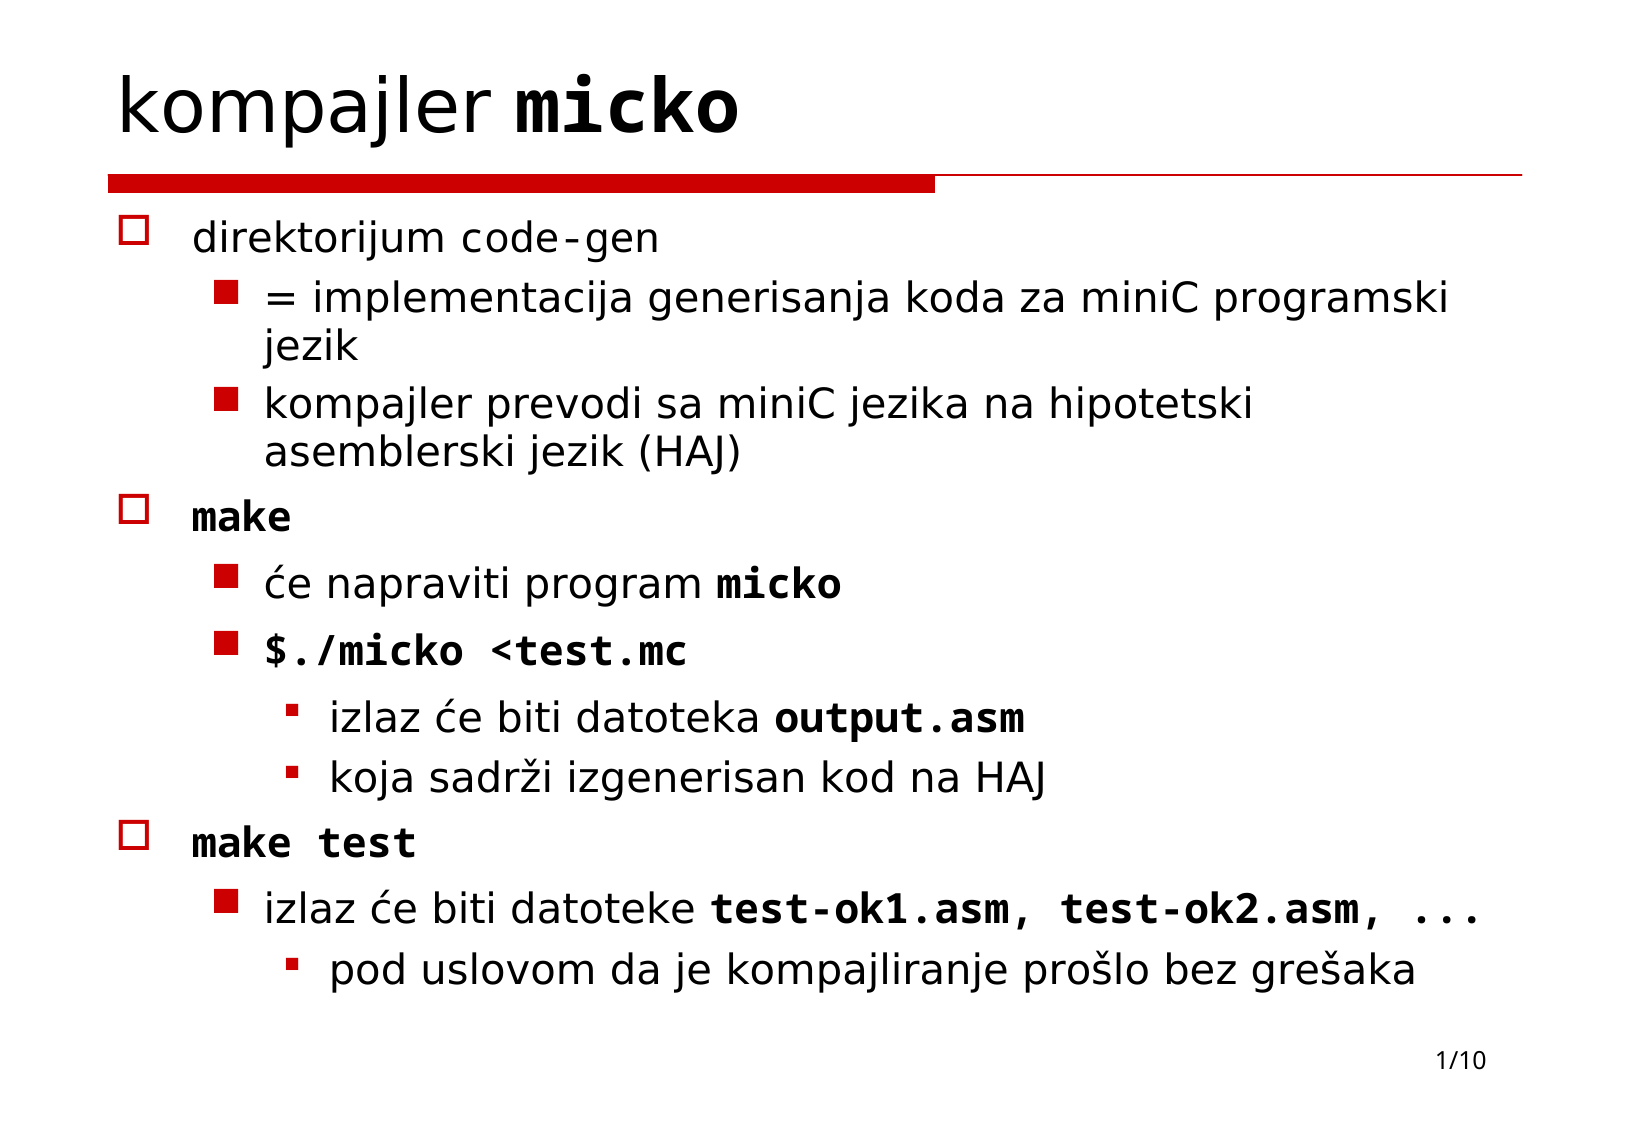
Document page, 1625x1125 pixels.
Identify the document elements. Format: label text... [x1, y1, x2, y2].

list direktorijum code-gen = implementacija generisanja koda za miniC programski jezik kompajler prevodi sa miniC jezika na hipotetski asemblerski jezik (HAJ) make će napraviti program micko $./micko <test.mc izlaz će biti datoteka output.asm koja sadrži izgenerisan kod na HAJ make test izlaz će biti datoteke test-ok1.asm, test-ok2.asm, ... pod uslovom da je kompajliranje prošlo bez grešaka [100, 199, 1522, 1080]
title kompajler micko [101, 54, 1524, 163]
